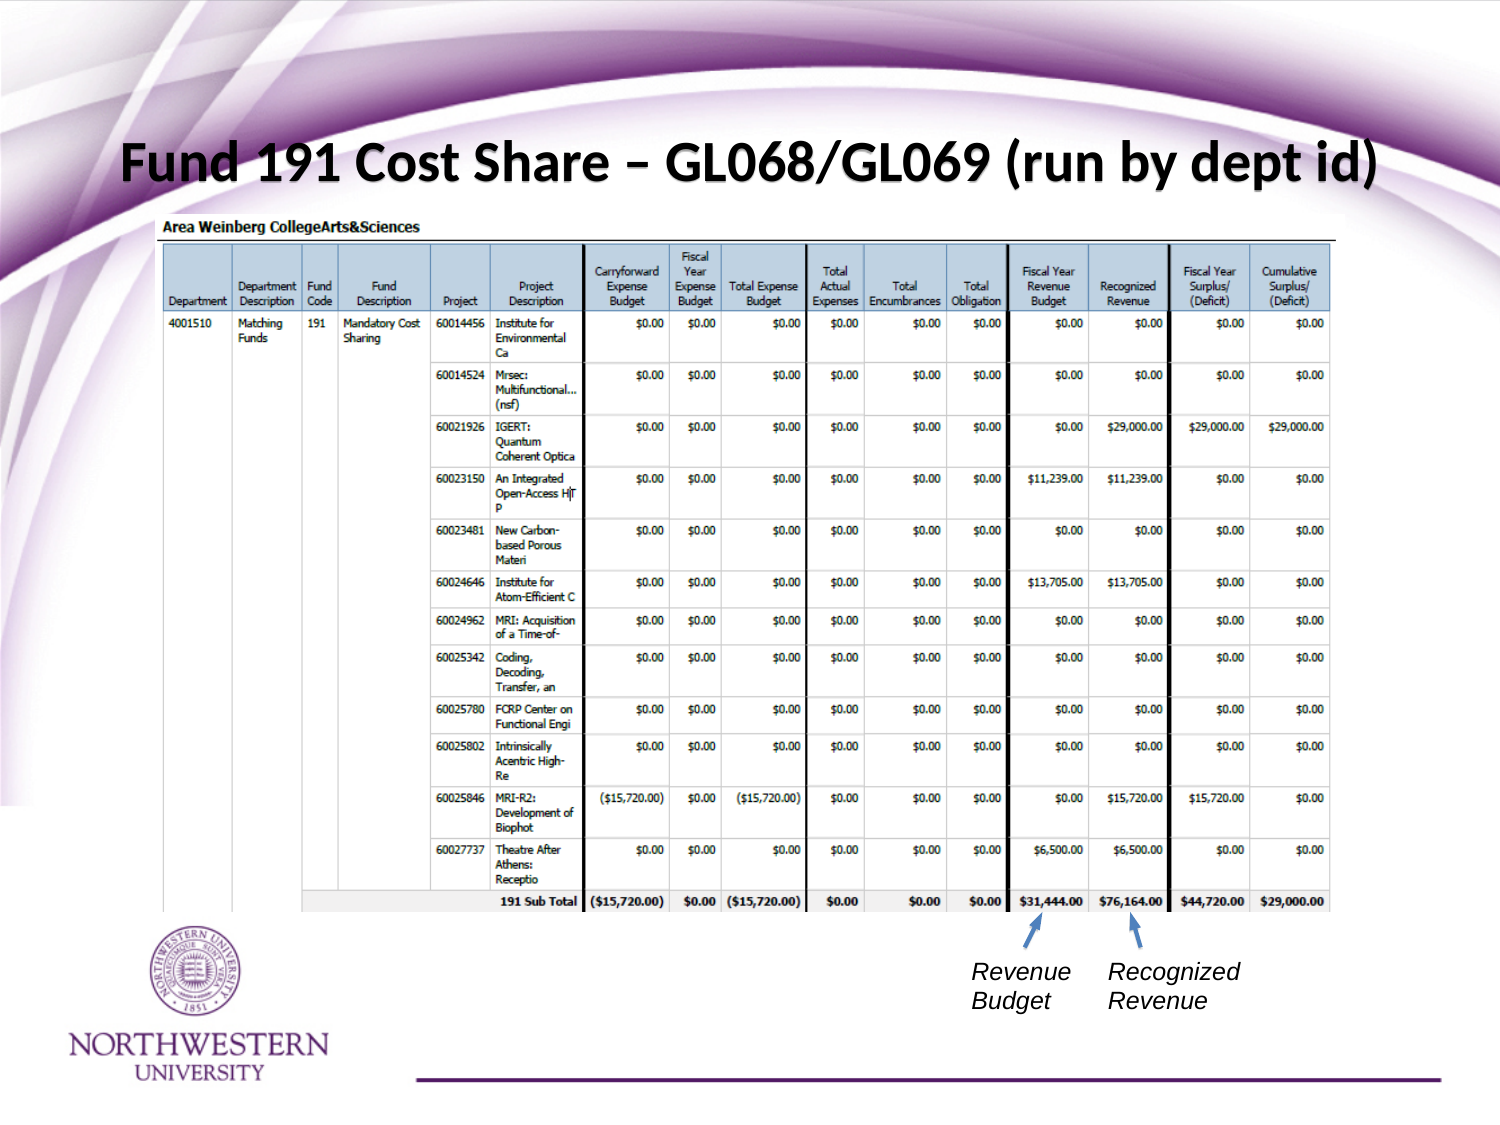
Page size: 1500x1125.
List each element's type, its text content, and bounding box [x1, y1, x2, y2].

title Fund 191 Cost Share – GL068/GL069 (run by dept id) [75, 101, 1426, 215]
text_box Revenue Budget [956, 947, 1092, 1024]
text_box Recognized Revenue [1092, 947, 1345, 1024]
picture [155, 214, 1345, 912]
